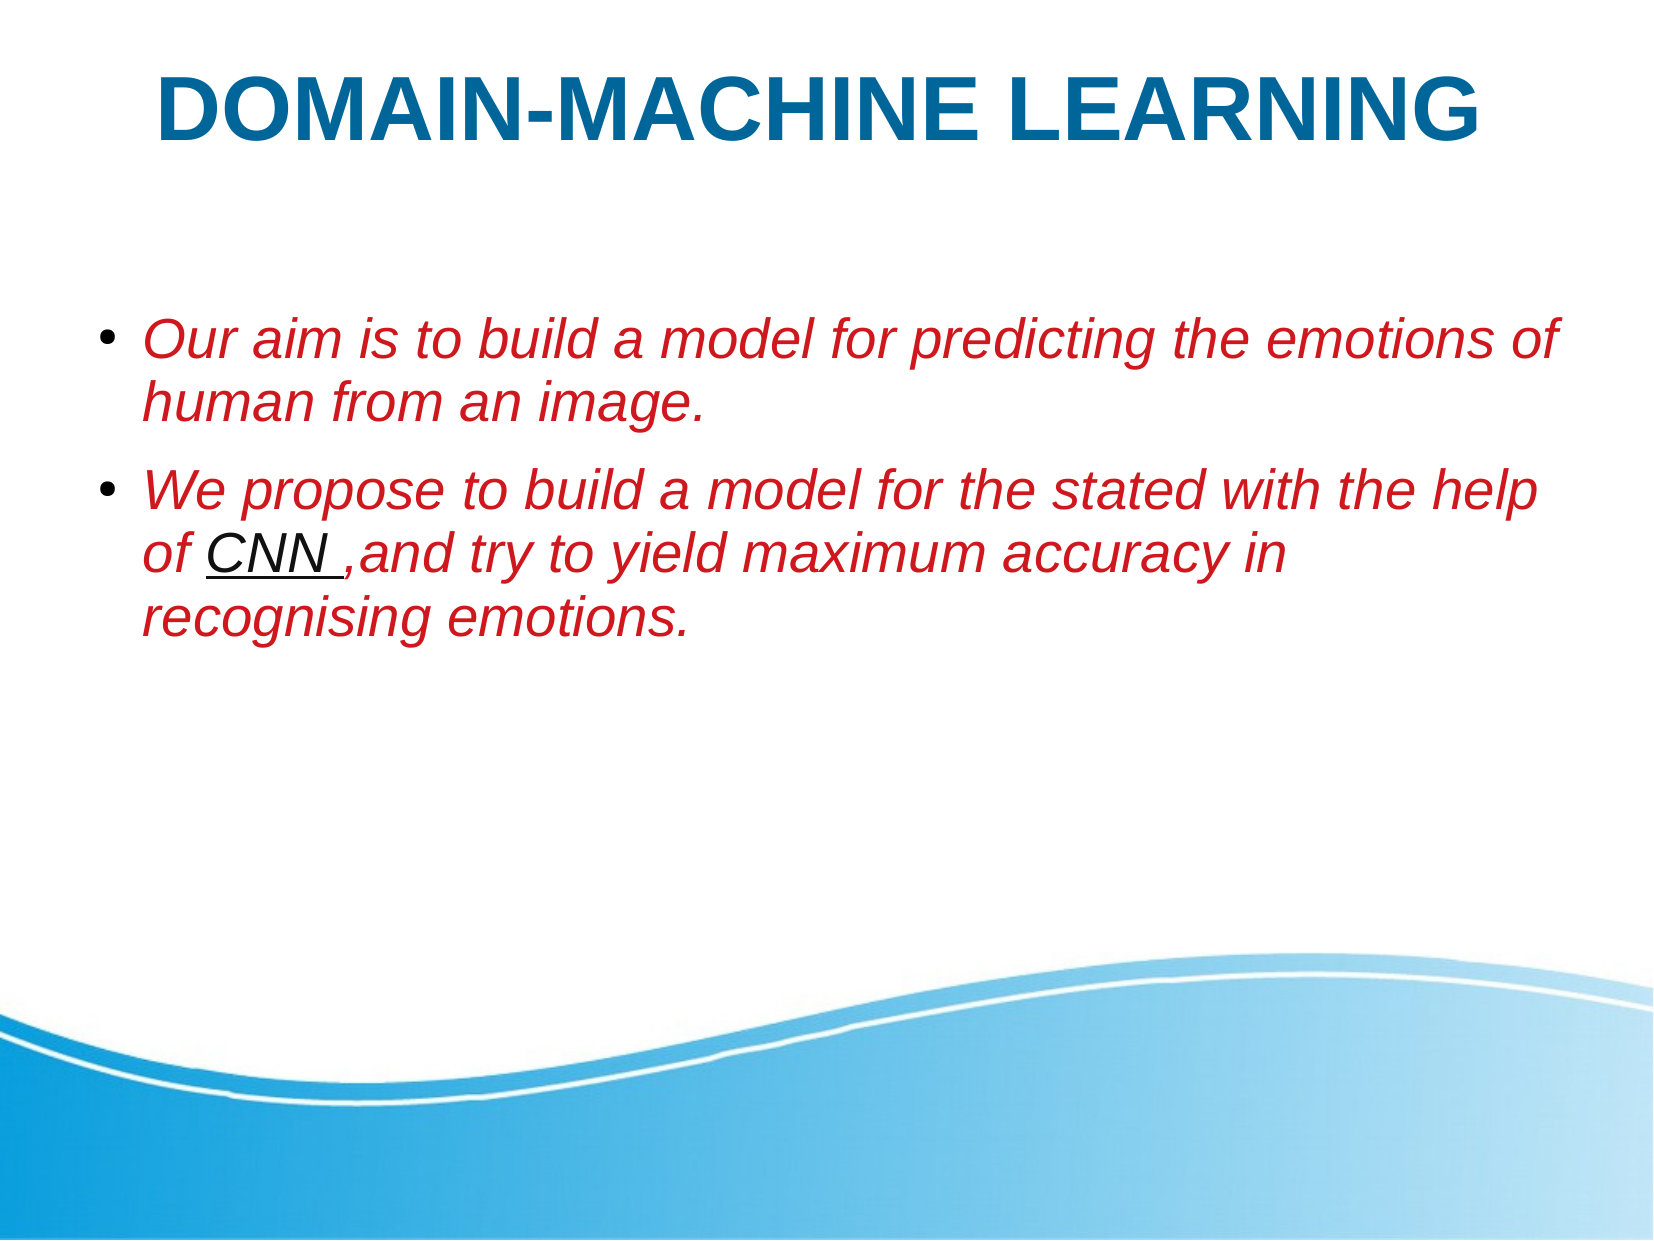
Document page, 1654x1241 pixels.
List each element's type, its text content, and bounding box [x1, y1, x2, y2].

picture [0, 952, 1654, 1240]
title DOMAIN-MACHINE LEARNING [0, 5, 1489, 213]
list Our aim is to build a model for predicting the emotions of human from an image. We propose to build a model for the stated with the help of CNN ,and try to yield maximum accuracy in recognising emotions. [82, 307, 1571, 652]
